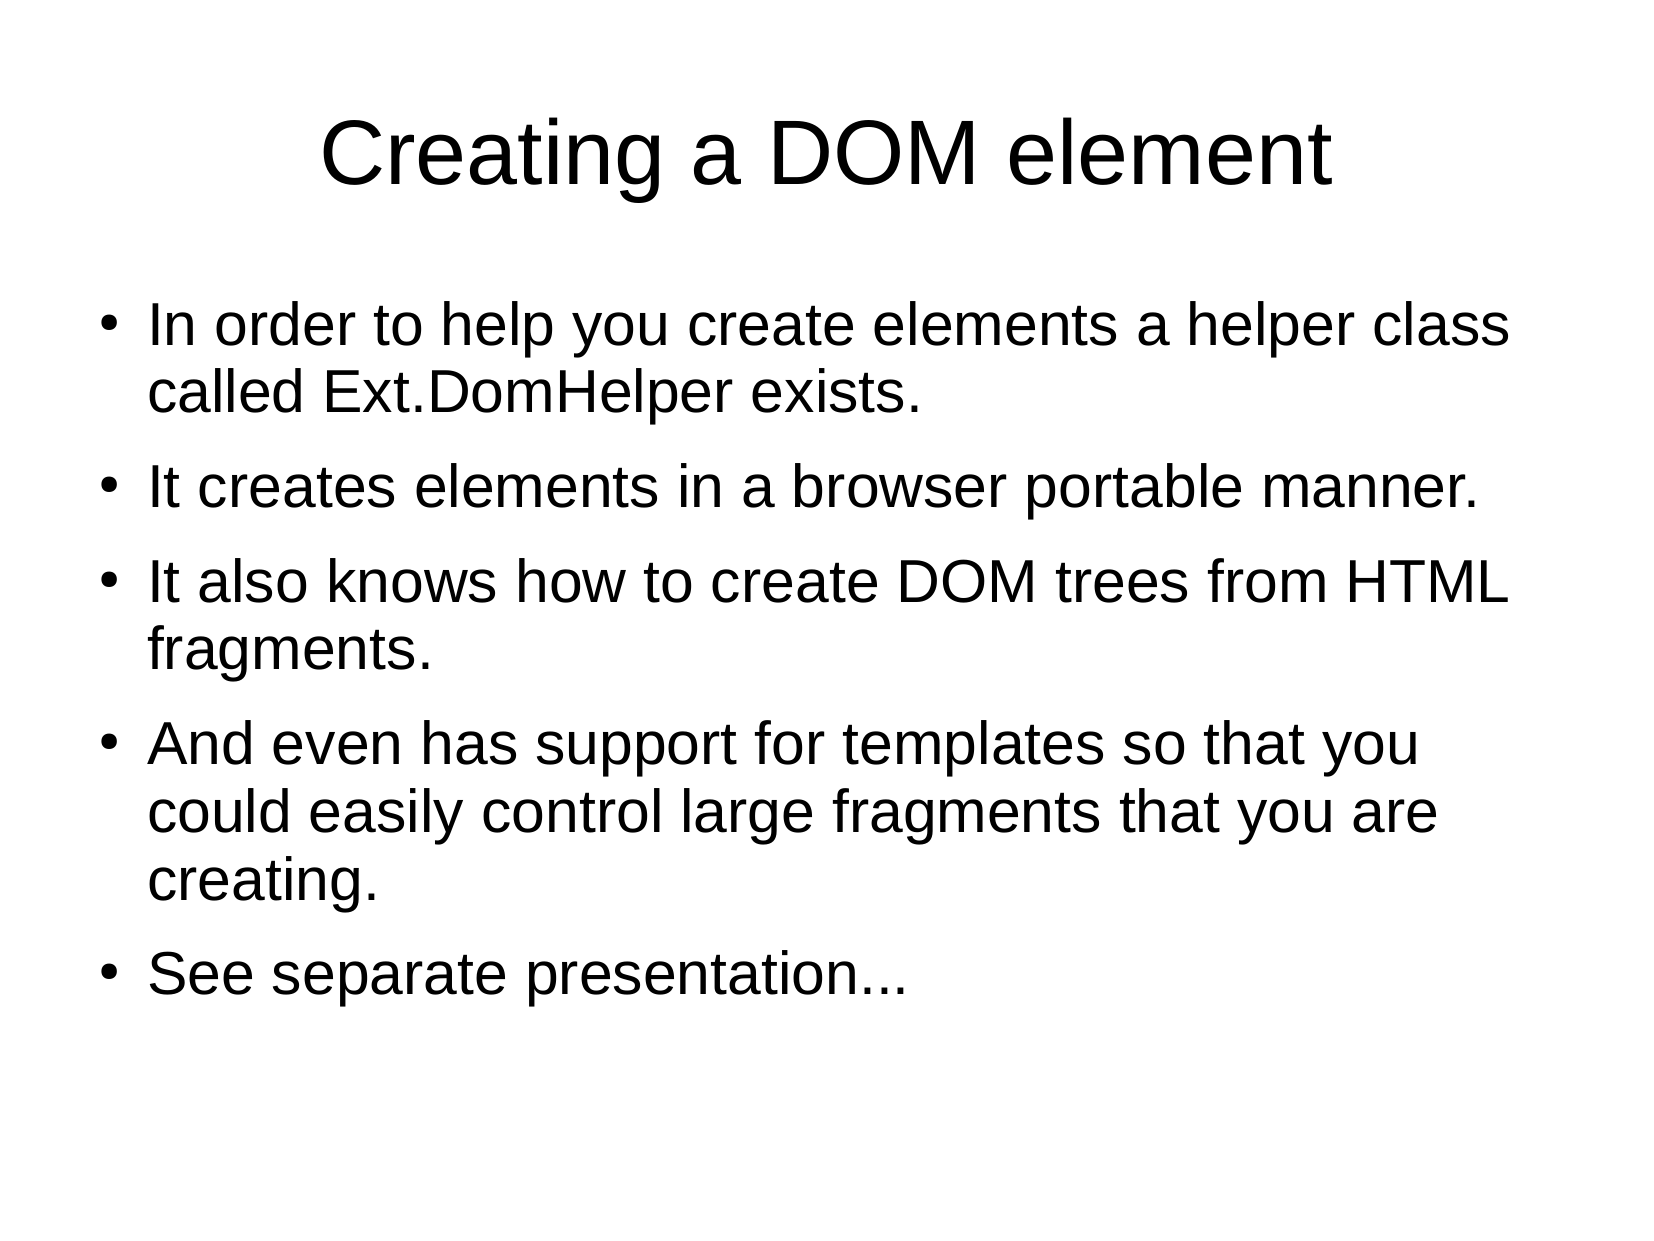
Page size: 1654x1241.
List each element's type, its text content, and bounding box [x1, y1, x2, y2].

list In order to help you create elements a helper class called Ext.DomHelper exists. It creates elements in a browser portable manner. It also knows how to create DOM trees from HTML fragments. And even has support for templates so that you could easily control large fragments that you are creating. See separate presentation... [82, 290, 1538, 1010]
title Creating a DOM element [82, 49, 1571, 257]
